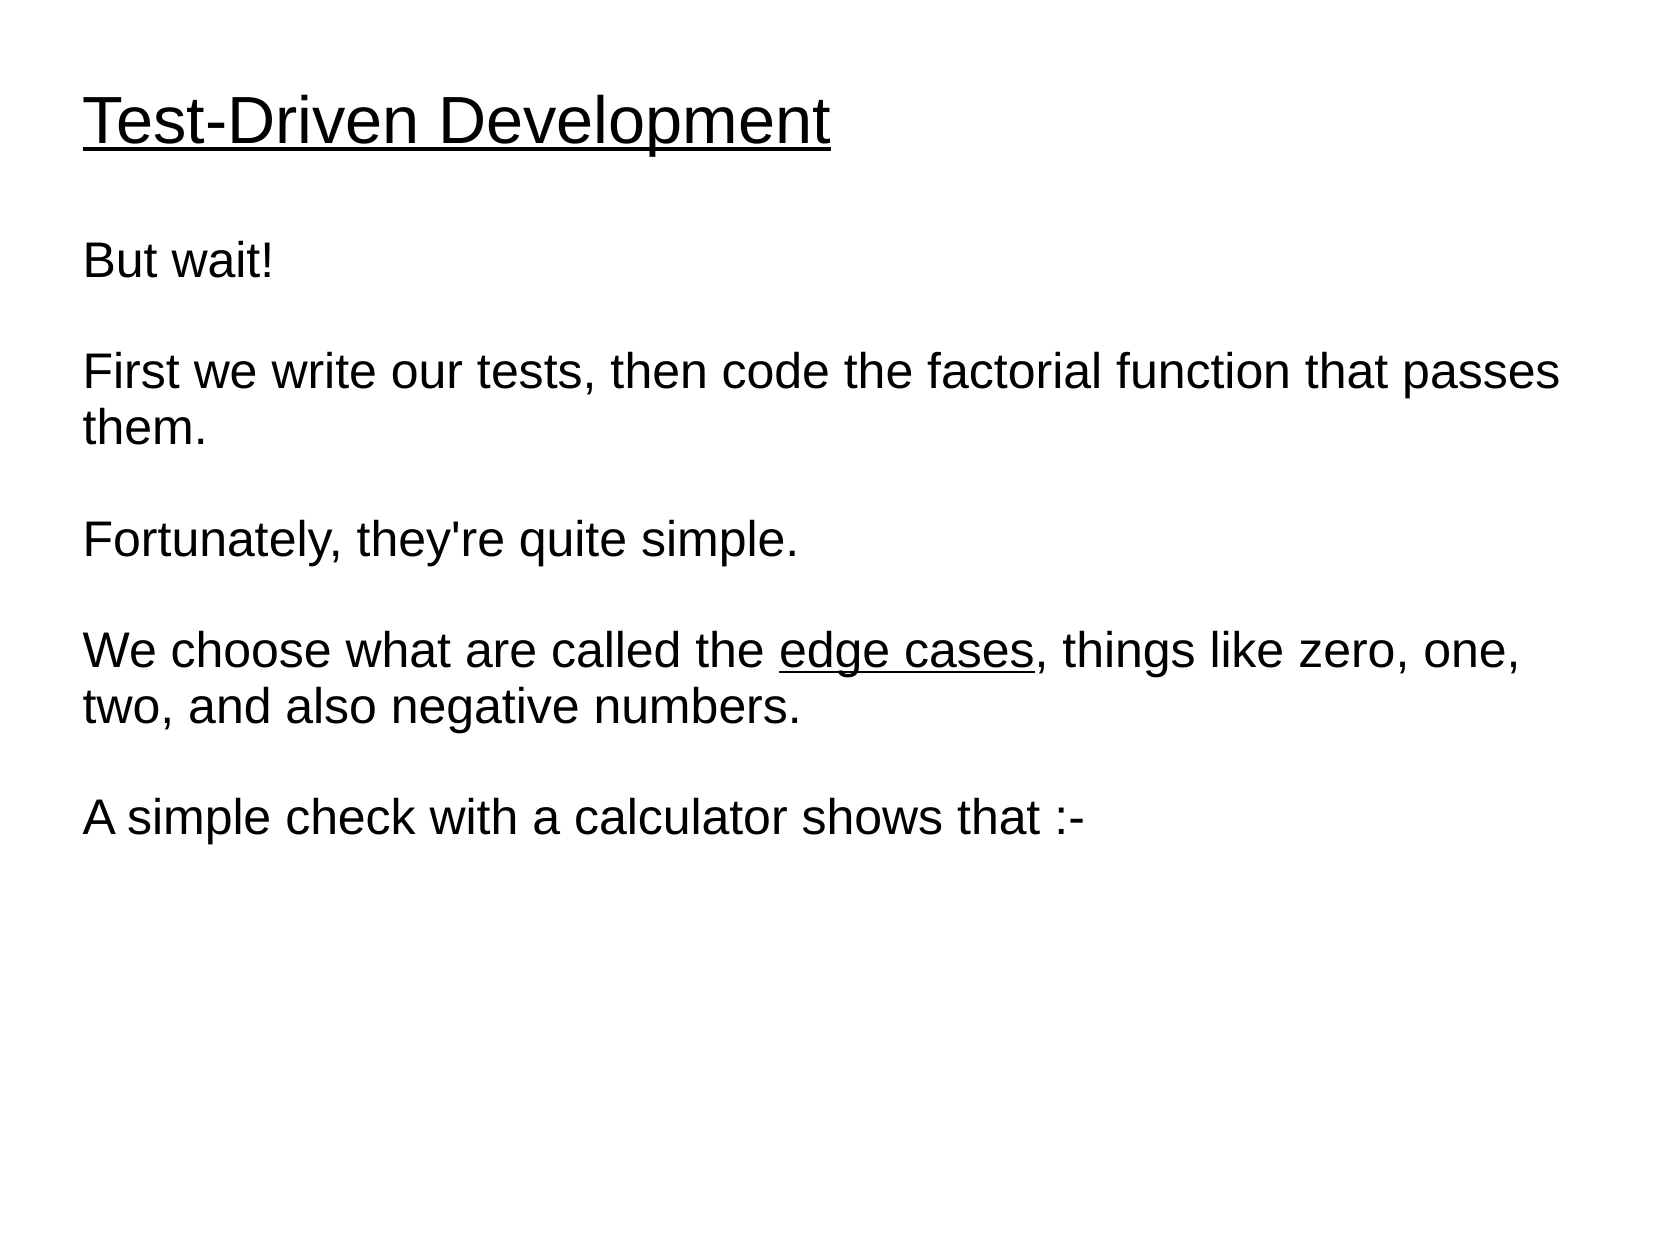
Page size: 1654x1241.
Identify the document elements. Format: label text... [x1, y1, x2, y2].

subtitle Test-Driven Development But wait! First we write our tests, then code the factorial function that passes them. Fortunately, they're quite simple. We choose what are called the edge cases, things like zero, one, two, and also negative numbers. A simple check with a calculator shows that :- [82, 82, 1595, 1158]
